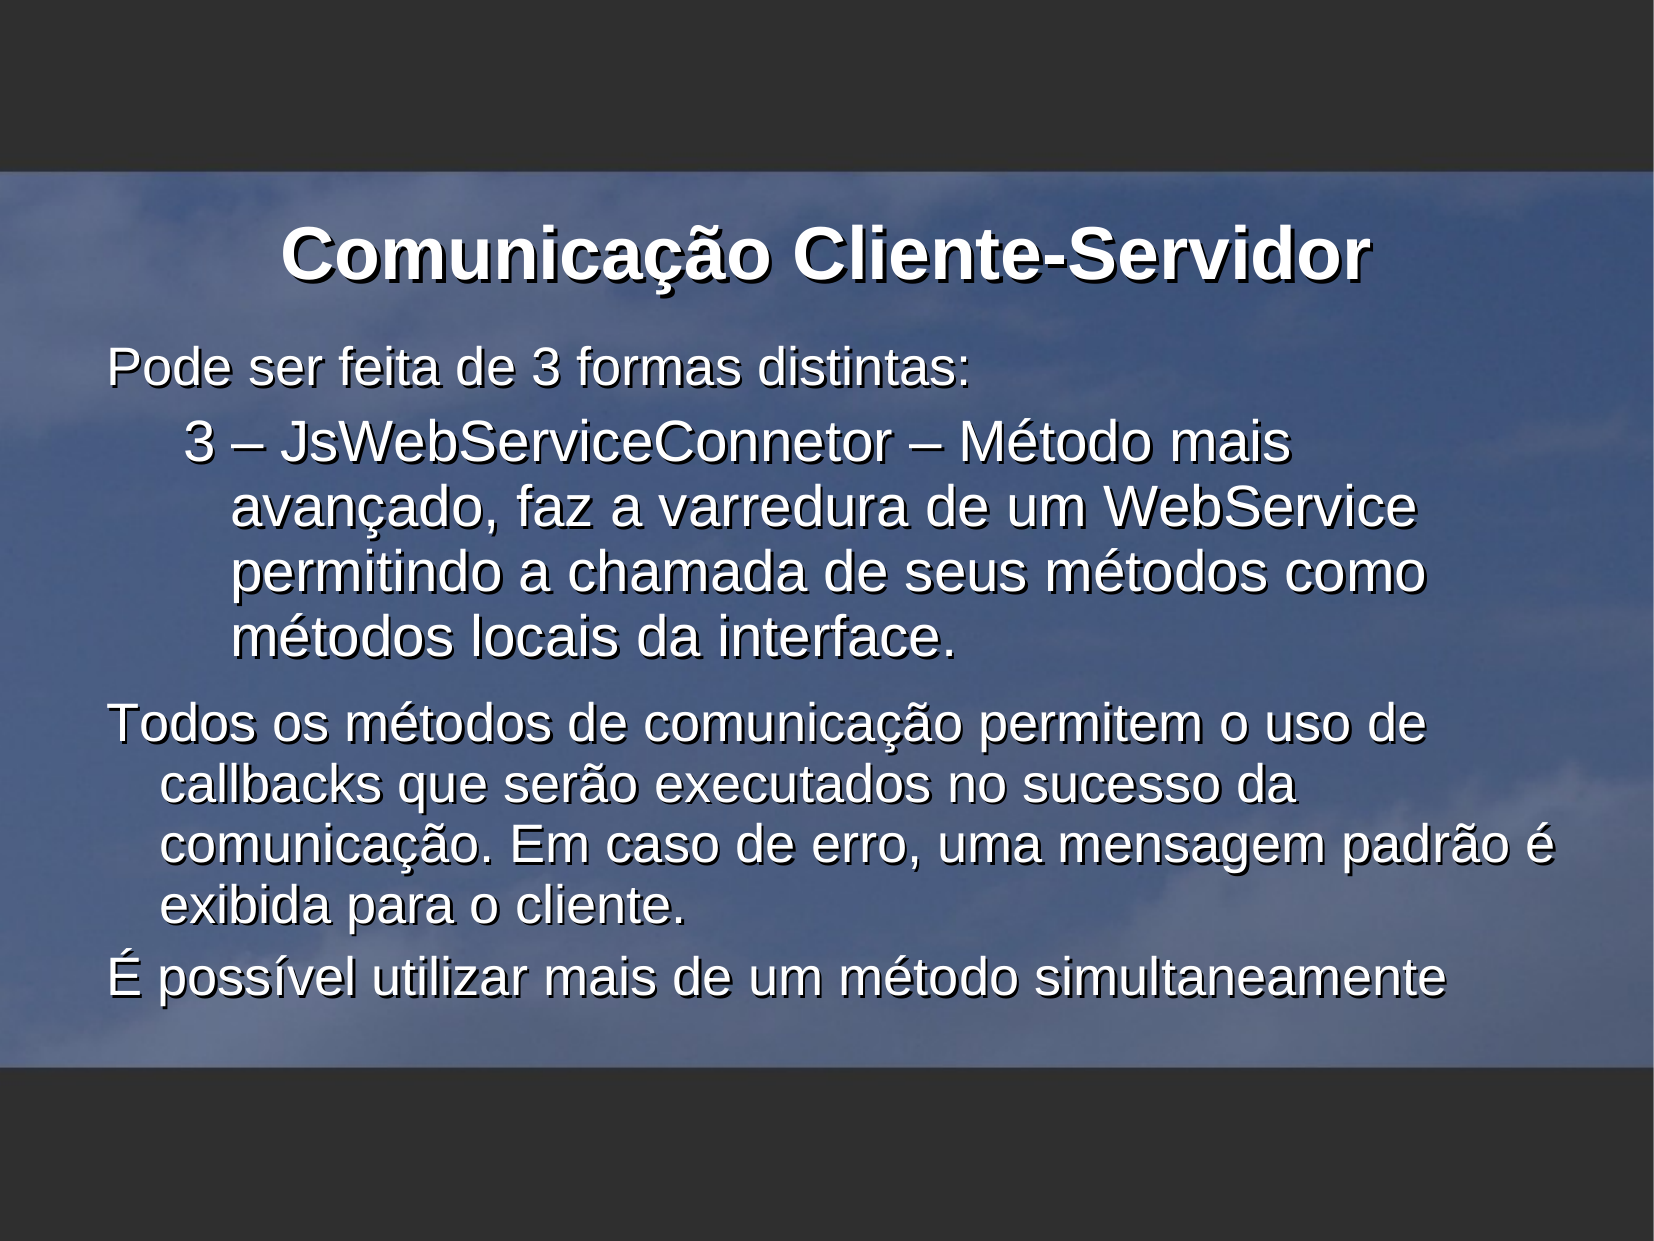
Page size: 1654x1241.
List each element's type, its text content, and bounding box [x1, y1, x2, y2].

title Comunicação Cliente-Servidor [88, 172, 1565, 336]
picture [0, 0, 1654, 1241]
list Pode ser feita de 3 formas distintas: 3 – JsWebServiceConnetor – Método mais avançado, faz a varredura de um WebService permitindo a chamada de seus métodos como métodos locais da interface. Todos os métodos de comunicação permitem o uso de callbacks que serão executados no sucesso da comunicação. Em caso de erro, uma mensagem padrão é exibida para o cliente. É possível utilizar mais de um método simultaneamente [88, 336, 1565, 1007]
